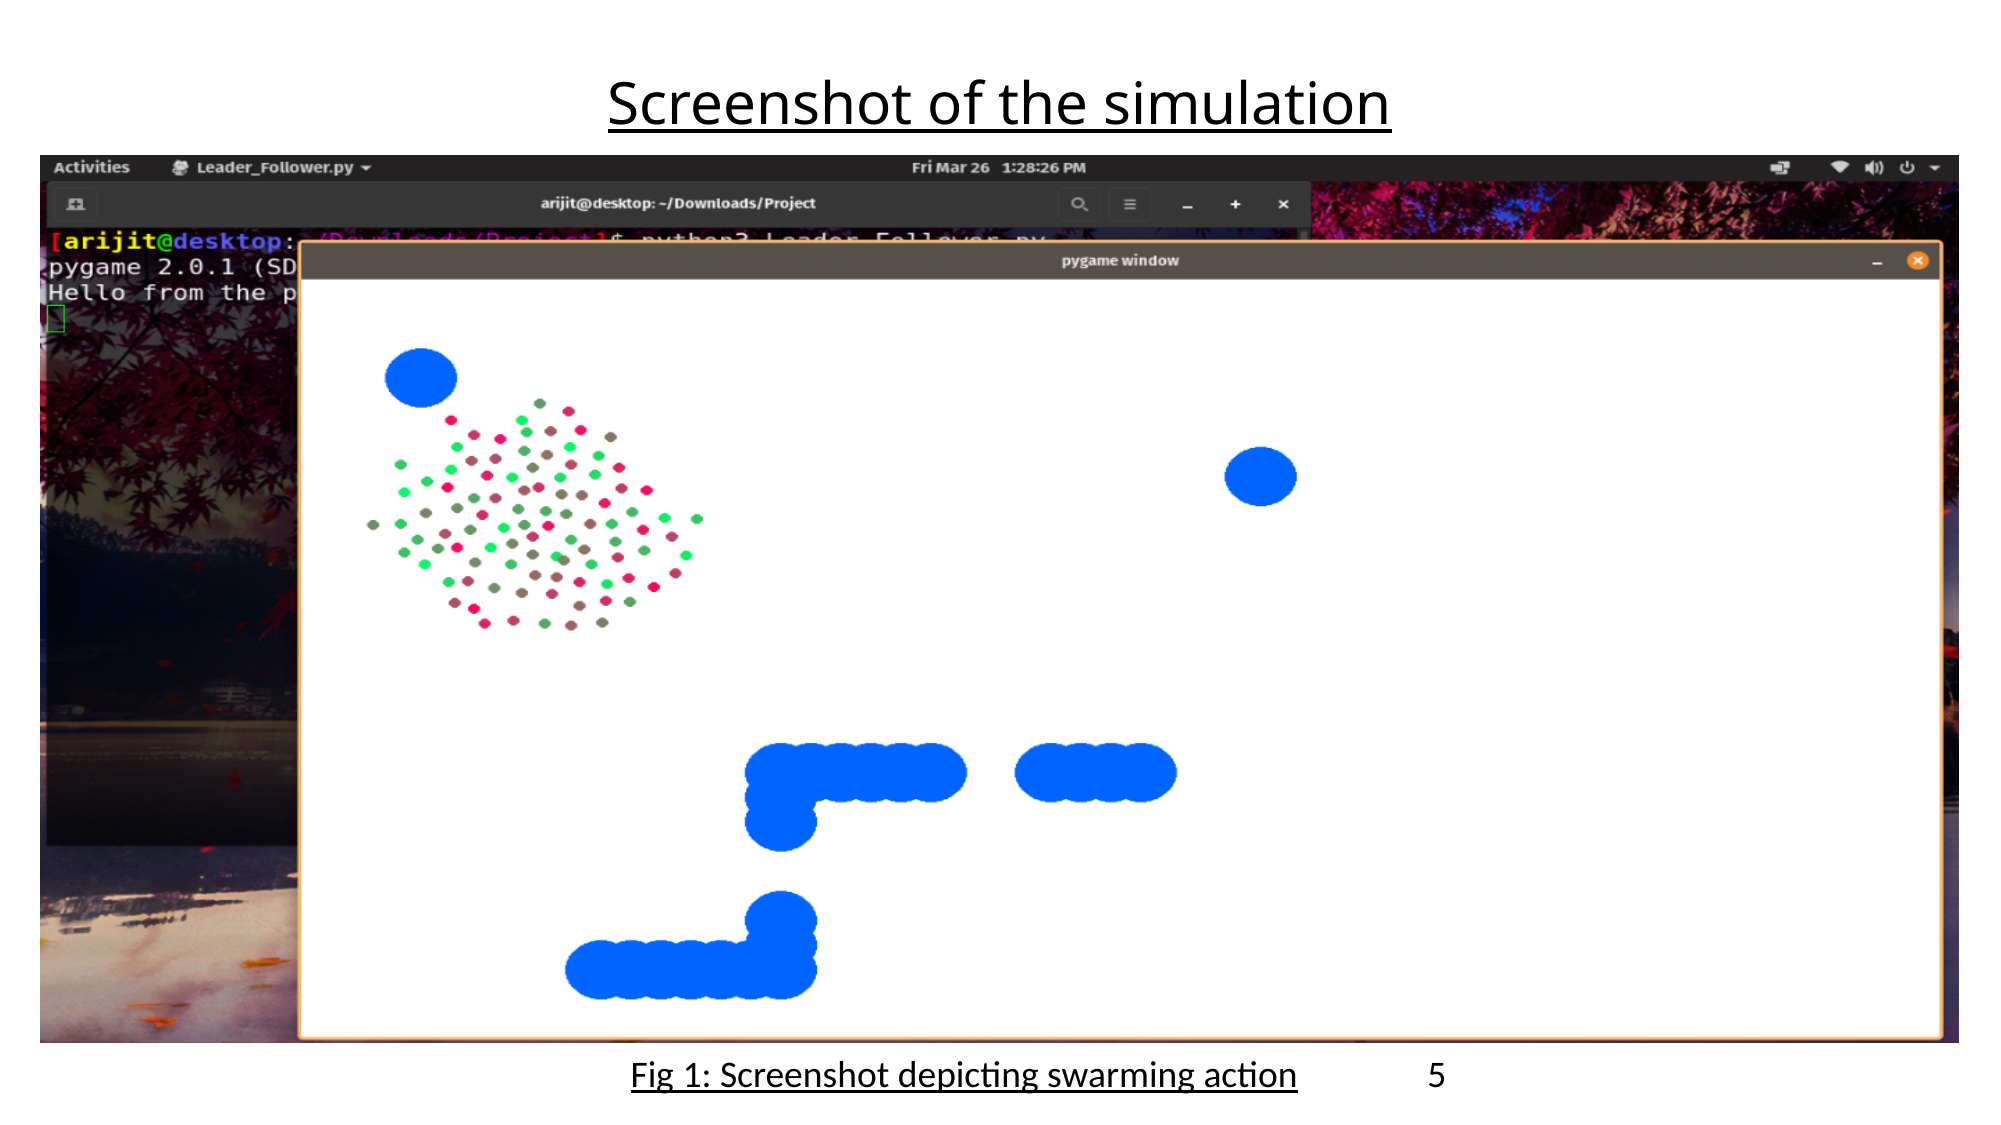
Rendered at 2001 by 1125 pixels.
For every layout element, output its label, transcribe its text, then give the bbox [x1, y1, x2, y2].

text_box Fig 1: Screenshot depicting swarming action [615, 1042, 1357, 1104]
title Screenshot of the simulation [249, 66, 1750, 155]
text_box [1412, 1043, 1863, 1103]
picture [40, 156, 1959, 1043]
